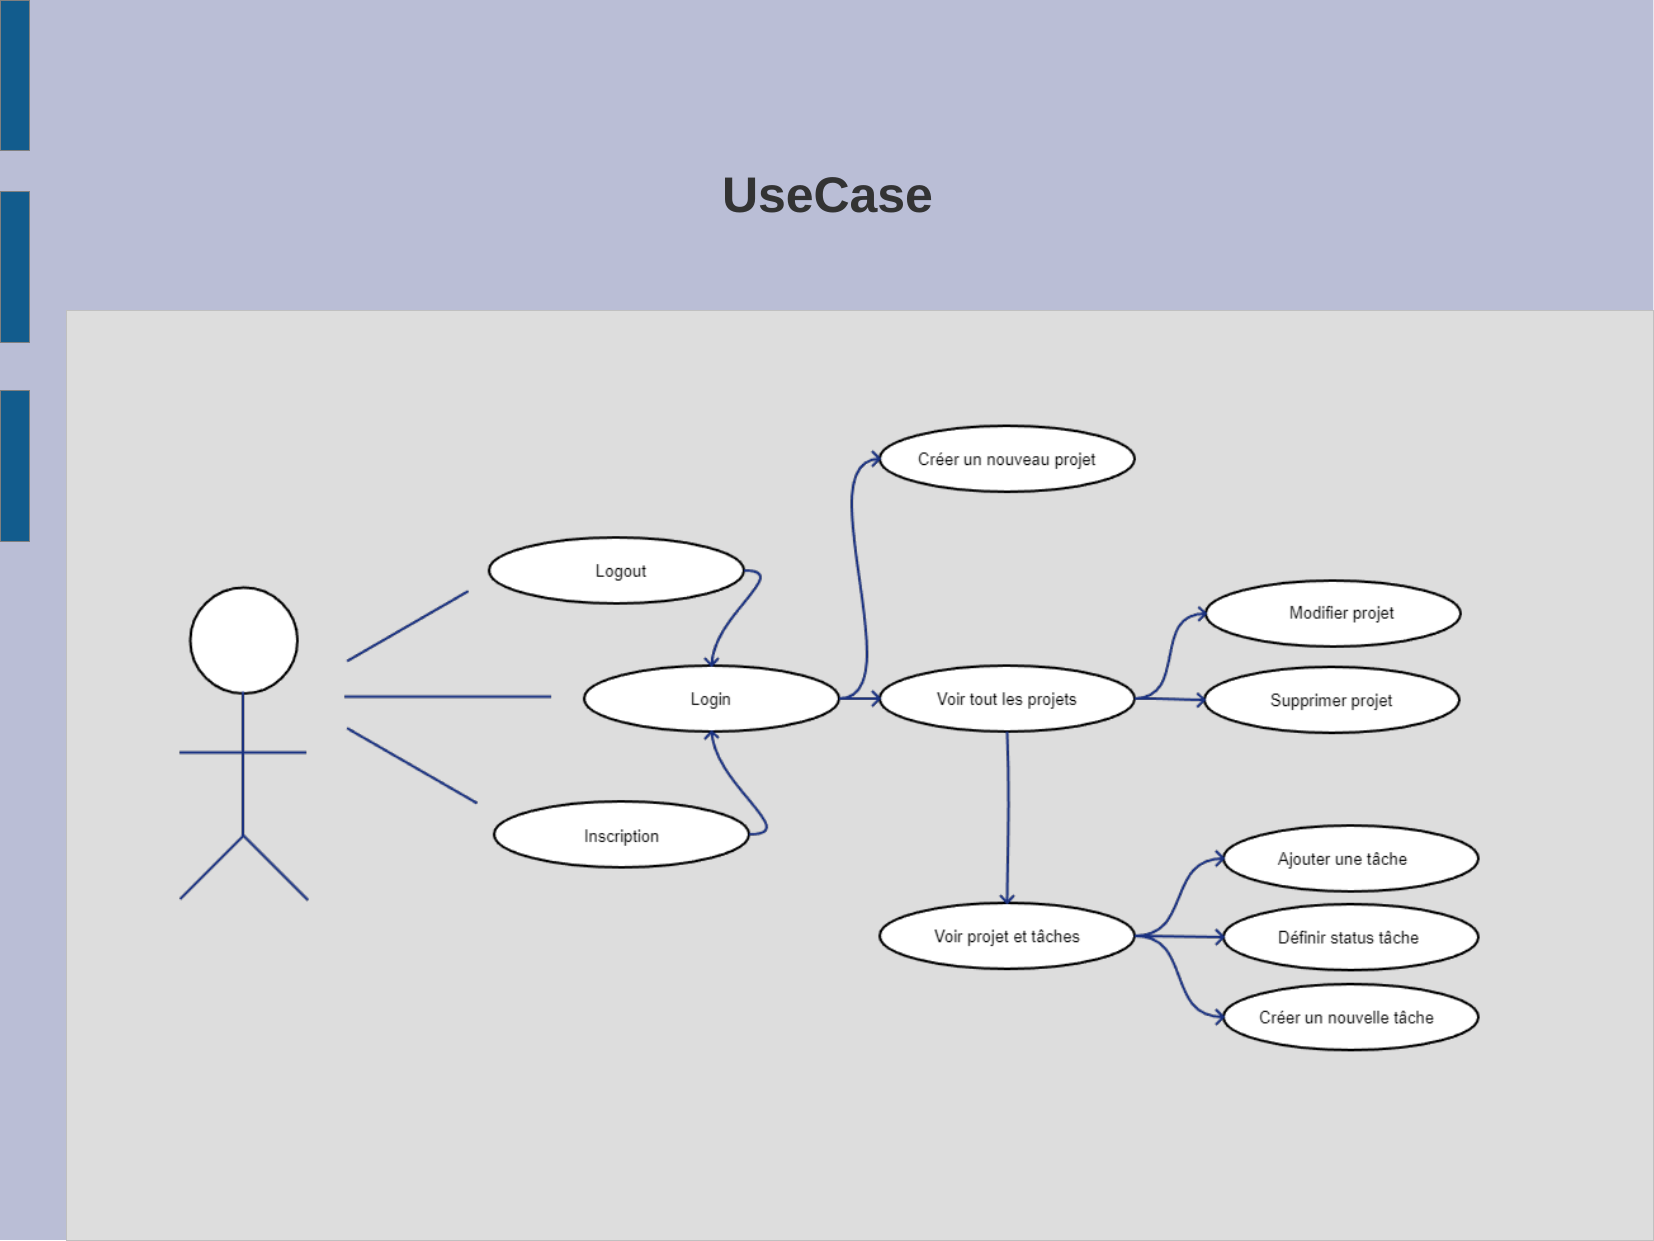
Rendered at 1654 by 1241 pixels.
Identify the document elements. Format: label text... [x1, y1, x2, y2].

title UseCase [121, 91, 1534, 299]
picture [153, 346, 1547, 1205]
